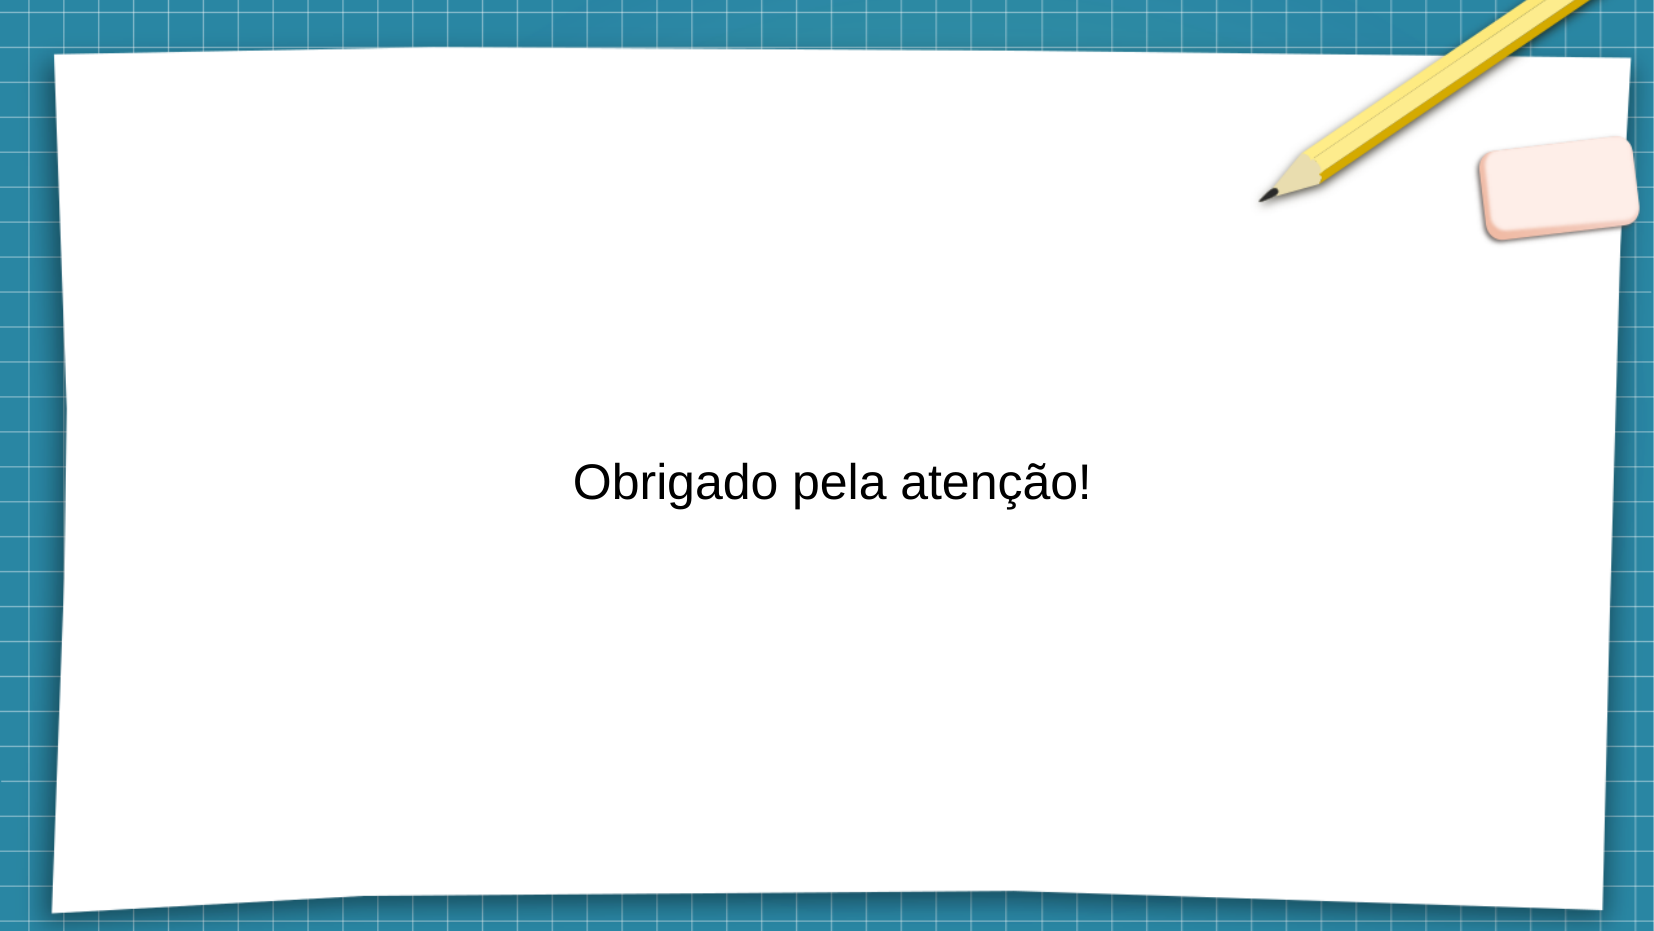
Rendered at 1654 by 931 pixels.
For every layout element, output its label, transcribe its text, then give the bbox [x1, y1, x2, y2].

picture [0, 0, 1654, 931]
list Obrigado pela atenção! [501, 453, 1099, 562]
